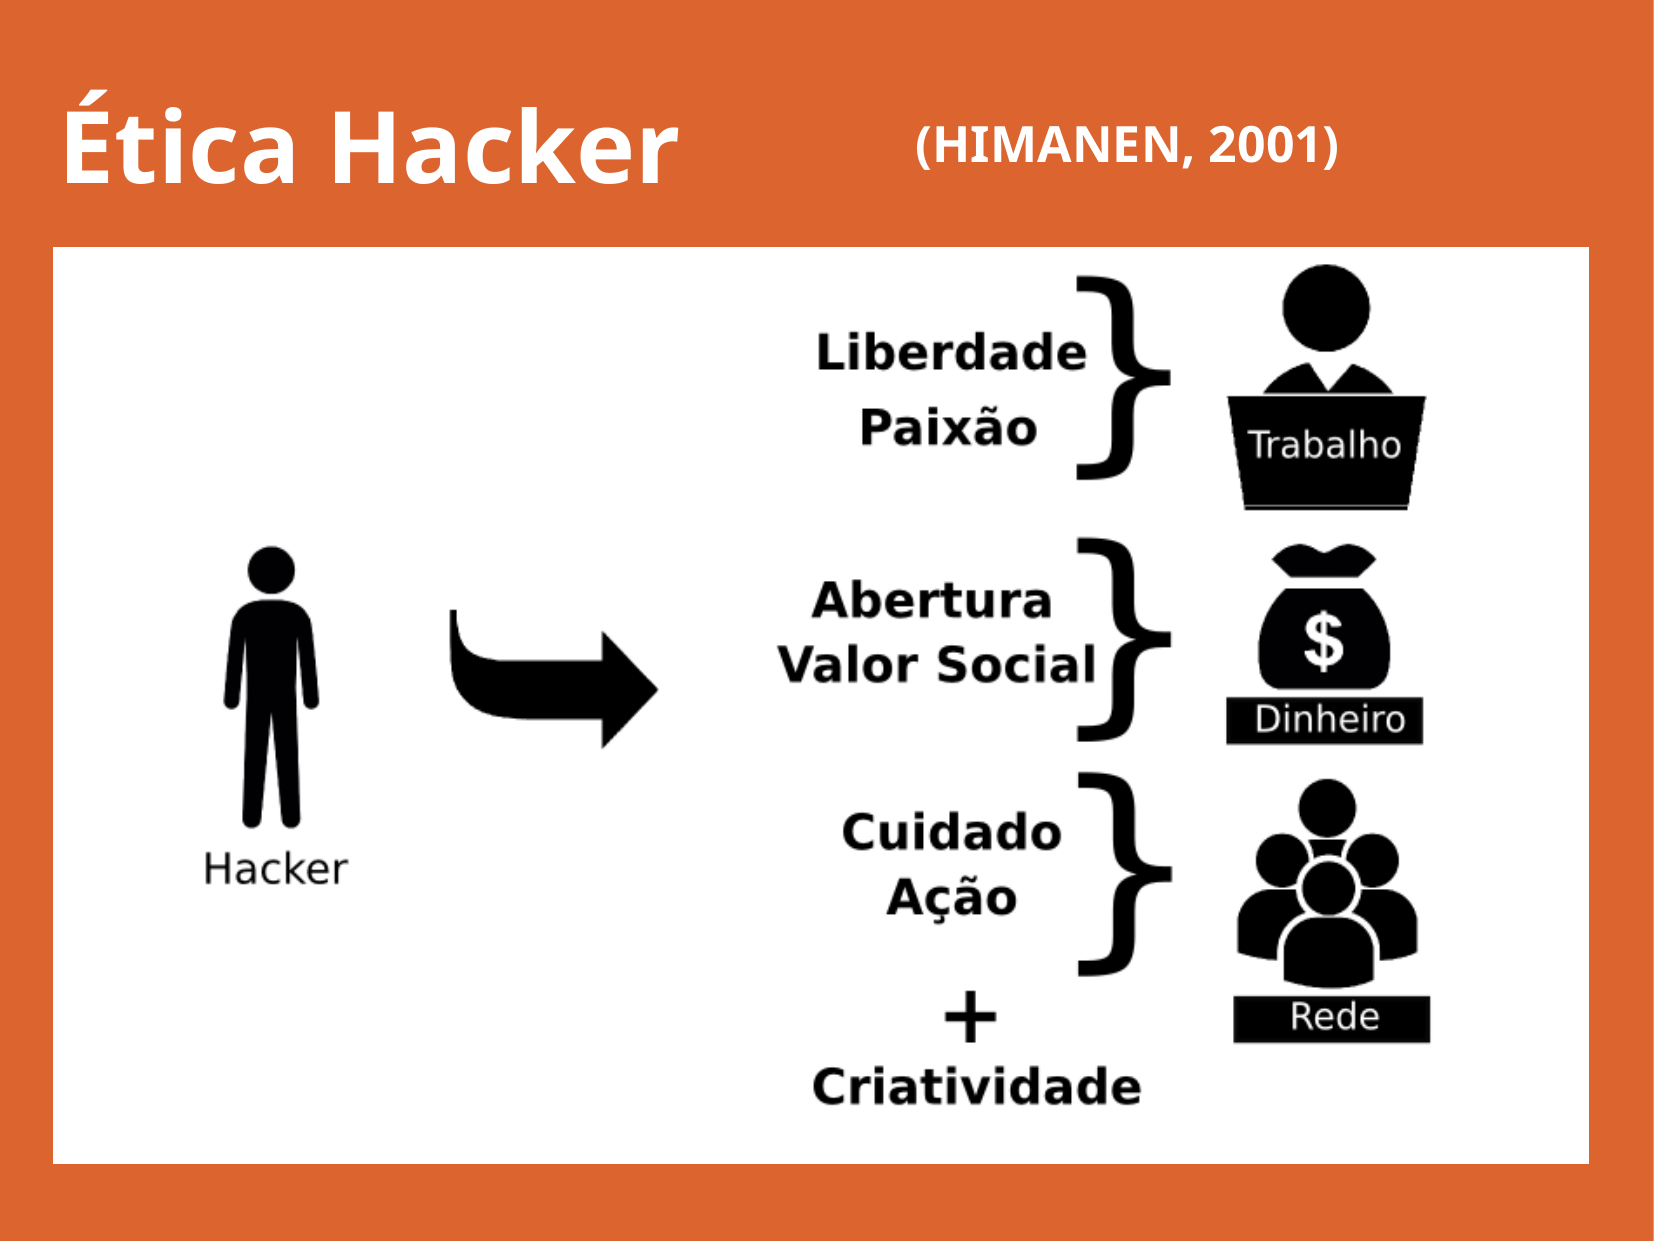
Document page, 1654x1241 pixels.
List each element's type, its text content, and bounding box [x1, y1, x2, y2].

picture [0, 0, 1654, 1241]
text_box Ética Hacker [59, 29, 1654, 260]
text_box (HIMANEN, 2001) [826, 94, 1430, 192]
